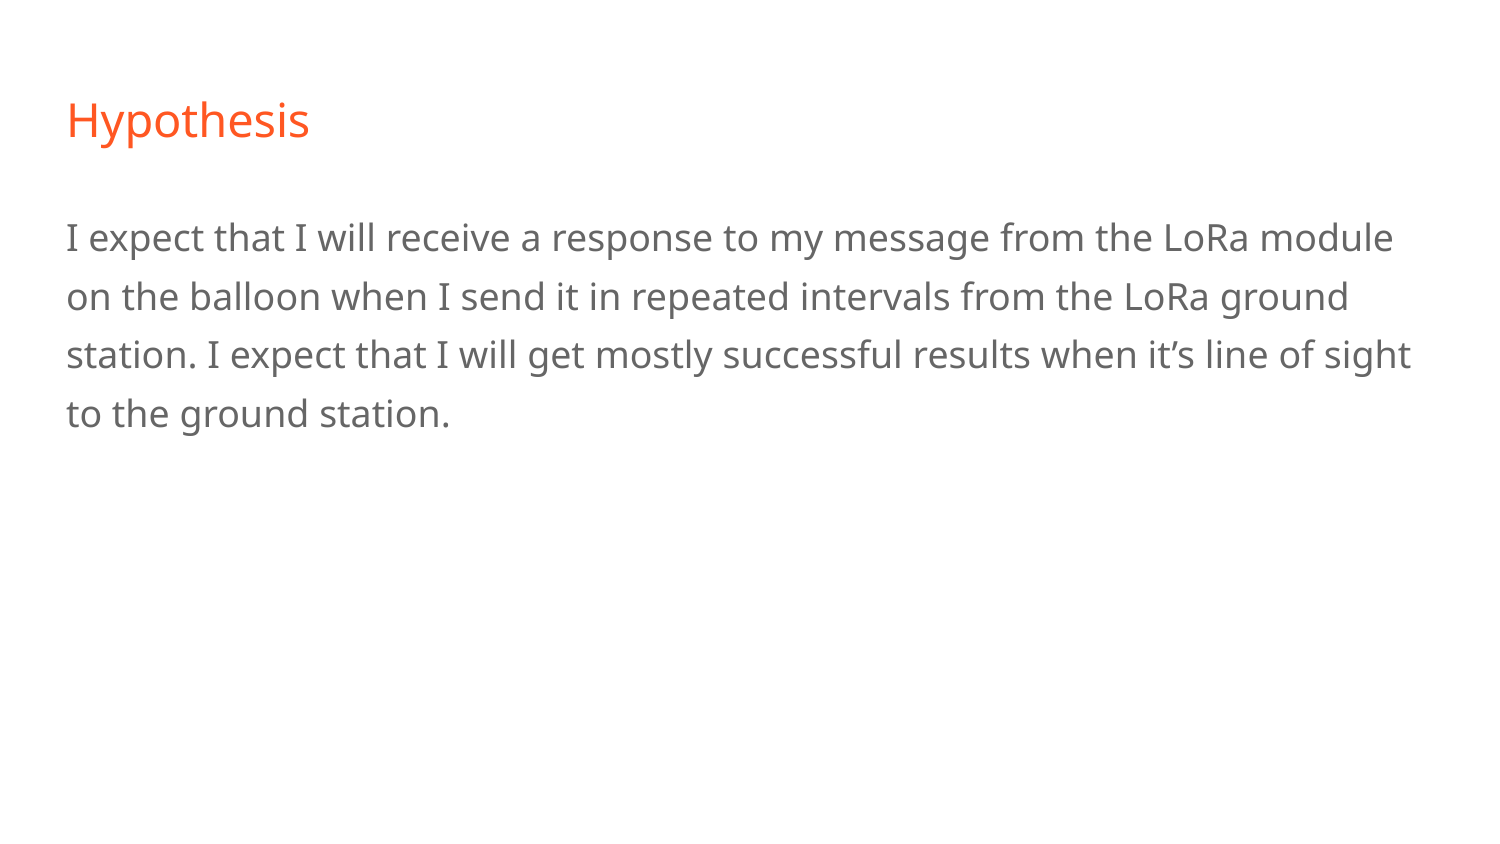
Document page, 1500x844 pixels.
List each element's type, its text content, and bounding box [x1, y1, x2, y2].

title Hypothesis [51, 72, 1449, 167]
list I expect that I will receive a response to my message from the LoRa module on the balloon when I send it in repeated intervals from the LoRa ground station. I expect that I will get mostly successful results when it’s line of sight to the ground station. [51, 189, 1449, 750]
